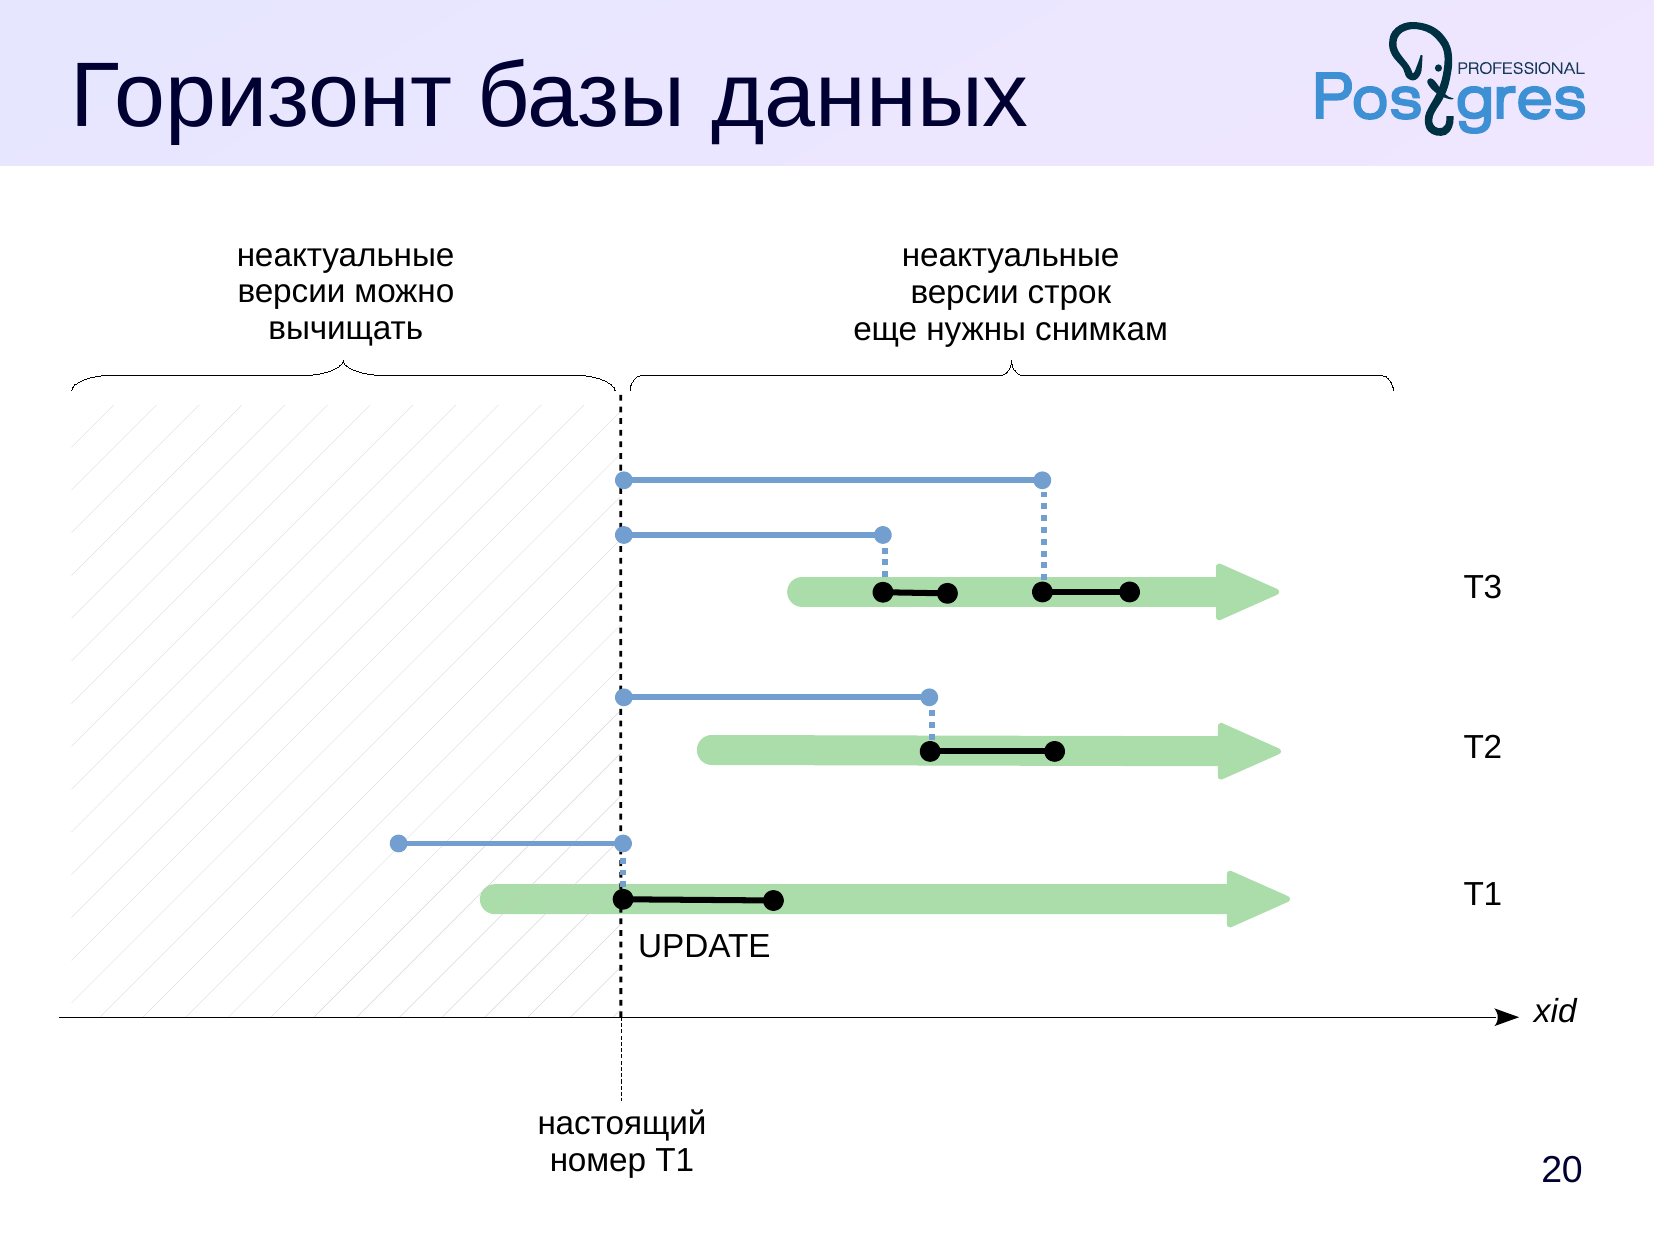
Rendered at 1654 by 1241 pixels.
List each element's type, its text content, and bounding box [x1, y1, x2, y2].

title Горизонт базы данных [70, 43, 1241, 147]
text_box T2 [1435, 714, 1531, 779]
text_box [71, 404, 621, 1017]
text_box неактуальные версии строк еще нужны снимкам [838, 228, 1184, 355]
text_box T3 [1435, 555, 1531, 620]
text_box xid [1519, 985, 1592, 1038]
text_box T1 [1435, 862, 1531, 927]
text_box неактуальные версии можно вычищать [222, 228, 470, 355]
text_box настоящий номер T1 [522, 1096, 722, 1186]
text_box UPDATE [623, 920, 786, 983]
